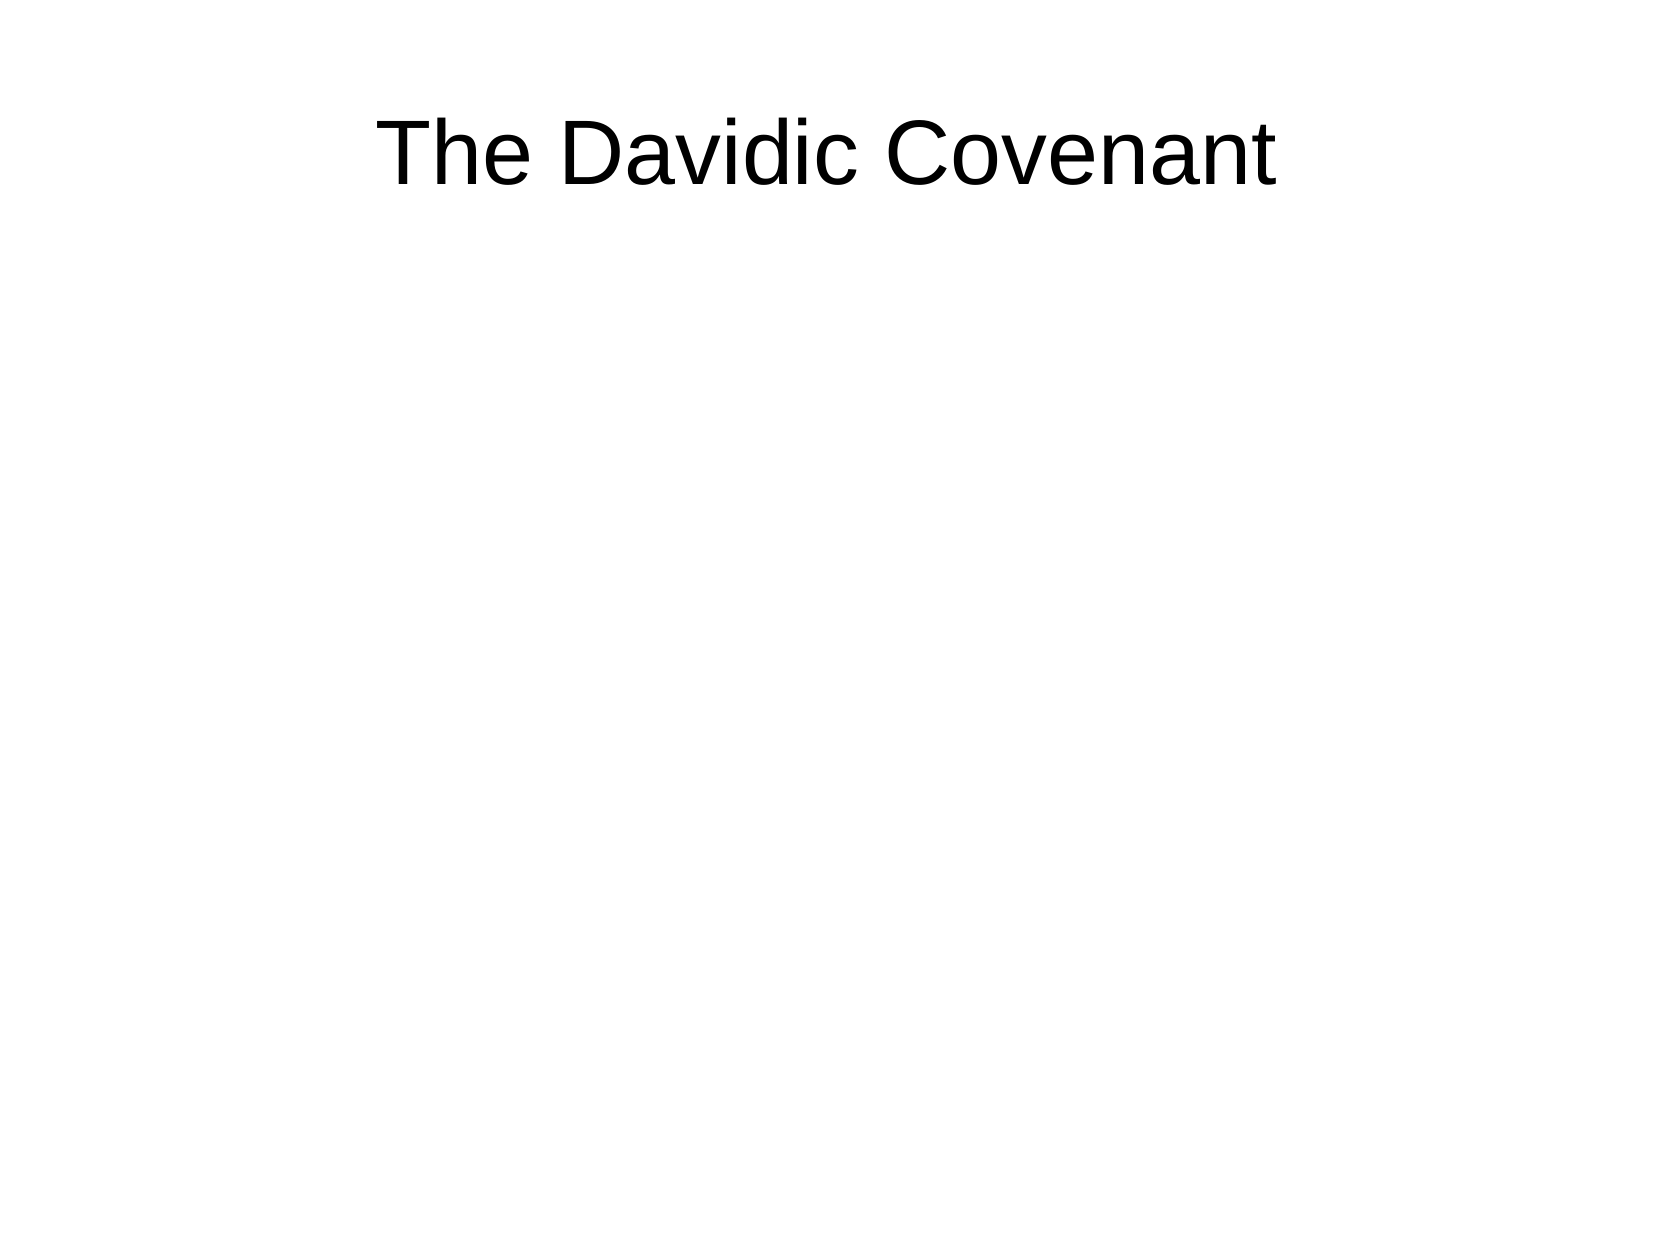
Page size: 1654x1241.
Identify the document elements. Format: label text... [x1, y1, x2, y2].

title The Davidic Covenant [82, 49, 1571, 257]
